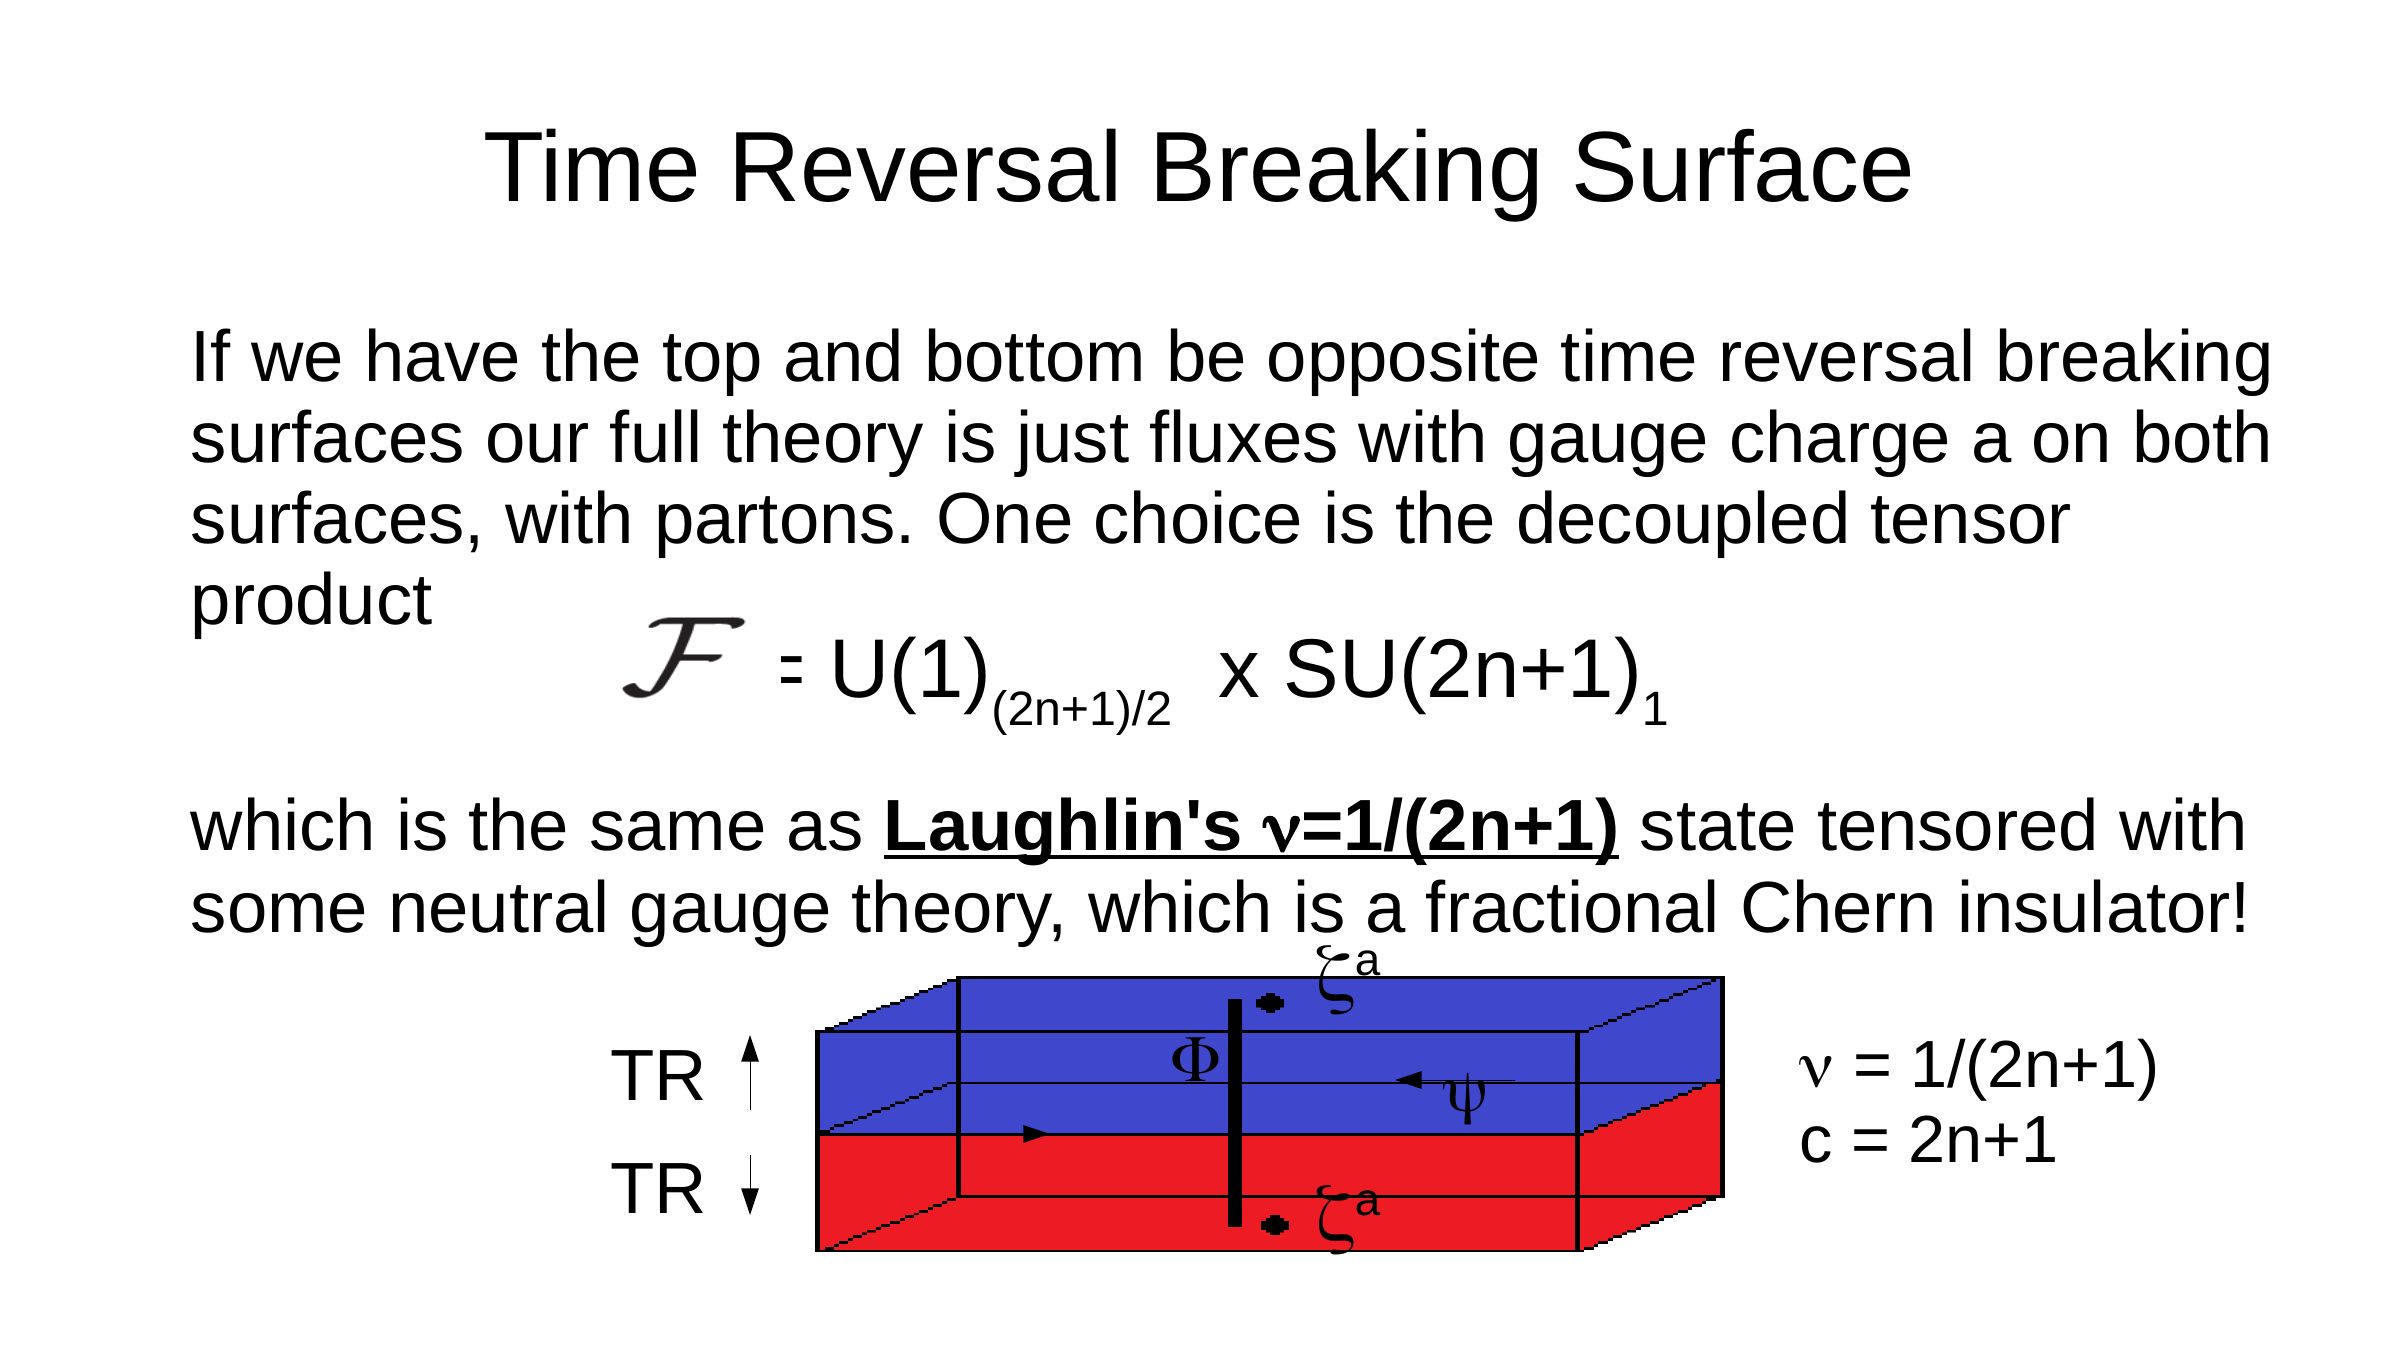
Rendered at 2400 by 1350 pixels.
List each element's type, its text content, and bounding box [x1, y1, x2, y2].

picture [600, 595, 781, 716]
text_box = U(1)(2n+1)/2 x SU(2n+1)1 [665, 608, 2299, 856]
text_box n = 1/(2n+1) c = 2n+1 [1785, 1020, 2356, 1231]
text_box za [1245, 930, 1471, 1027]
list TR TR [540, 1035, 931, 1350]
title Time Reversal Breaking Surface [120, 53, 2280, 280]
text_box F [1170, 1035, 1396, 1132]
text_box za [1245, 1170, 1471, 1267]
list If we have the top and bottom be opposite time reversal breaking surfaces our full theory is just fluxes with gauge charge a on both surfaces, with partons. One choice is the decoupled tensor product which is the same as Laughlin's n=1/(2n+1) state tensored with some neutral gauge theory, which is a fractional Chern insulator! [120, 315, 2280, 1350]
list y [1410, 1065, 1666, 1222]
